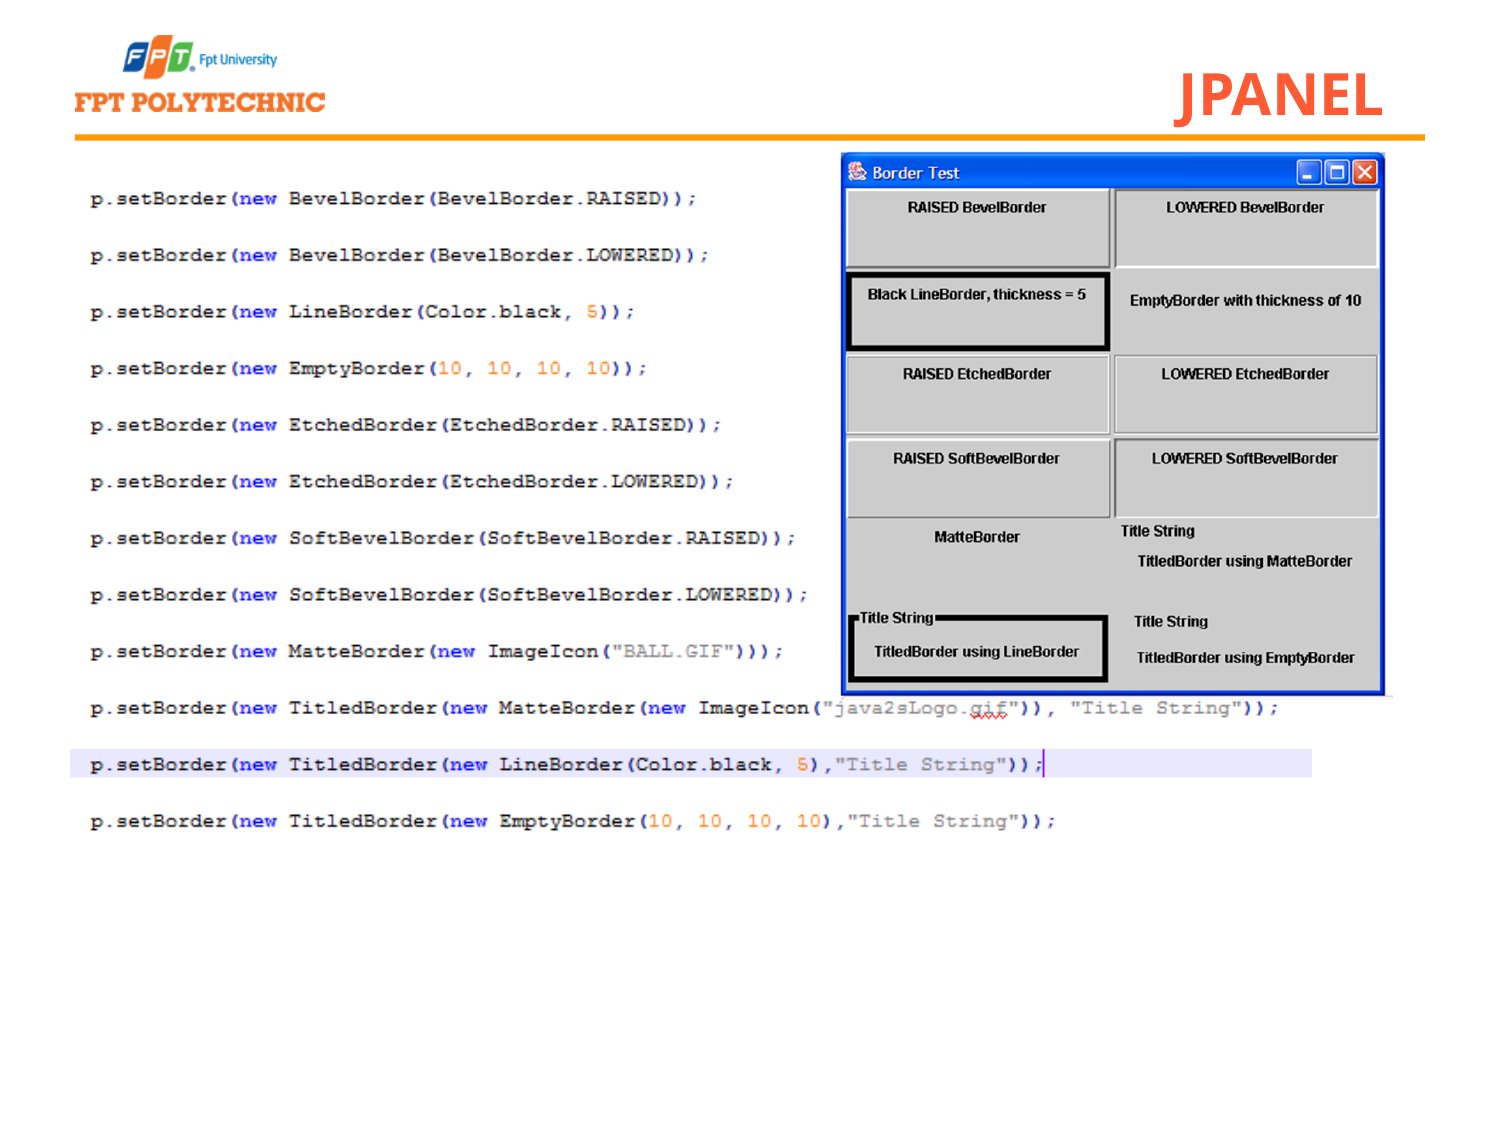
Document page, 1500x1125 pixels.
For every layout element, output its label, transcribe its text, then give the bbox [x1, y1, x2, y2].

text_box JPanel [49, 41, 1400, 143]
picture [70, 147, 1393, 875]
picture [75, 35, 325, 41]
